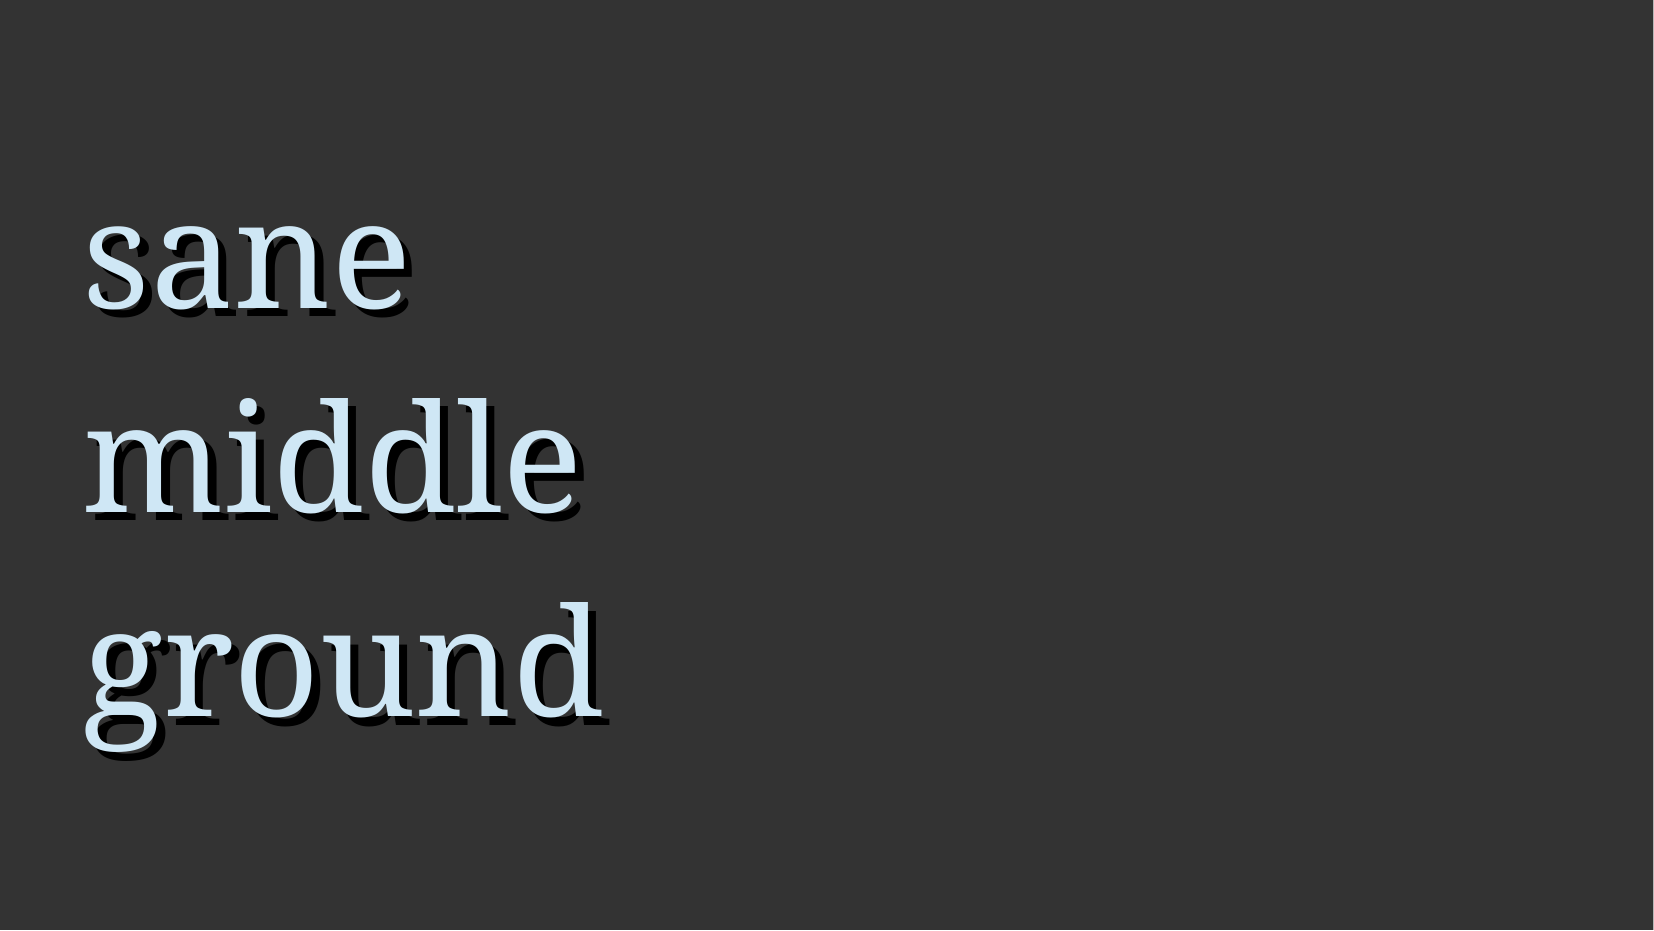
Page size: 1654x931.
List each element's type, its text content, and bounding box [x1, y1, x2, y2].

title sane middle ground [82, 147, 1571, 838]
